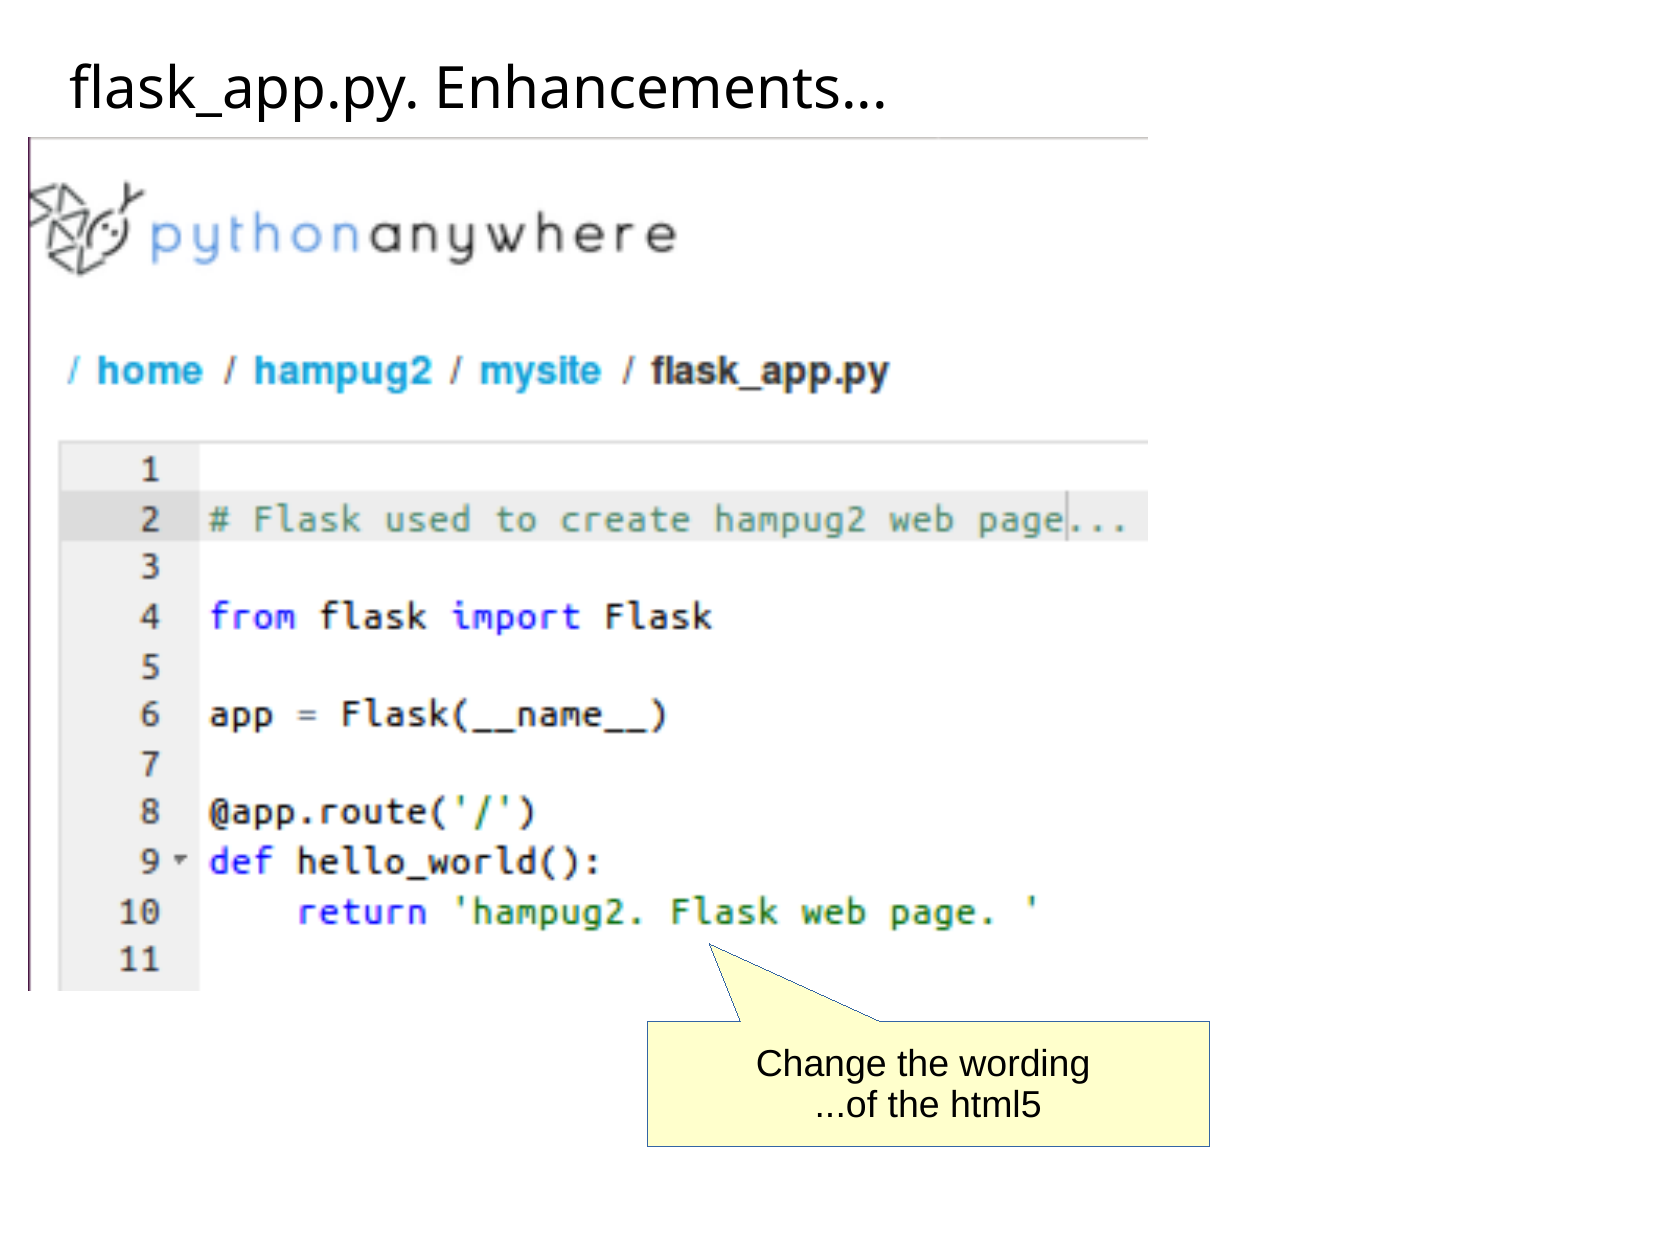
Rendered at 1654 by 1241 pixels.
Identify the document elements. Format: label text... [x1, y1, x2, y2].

picture [28, 137, 1148, 991]
text_box flask_app.py. Enhancements... [69, 34, 1558, 138]
text_box Change the wording ...of the html5 [647, 943, 1210, 1147]
